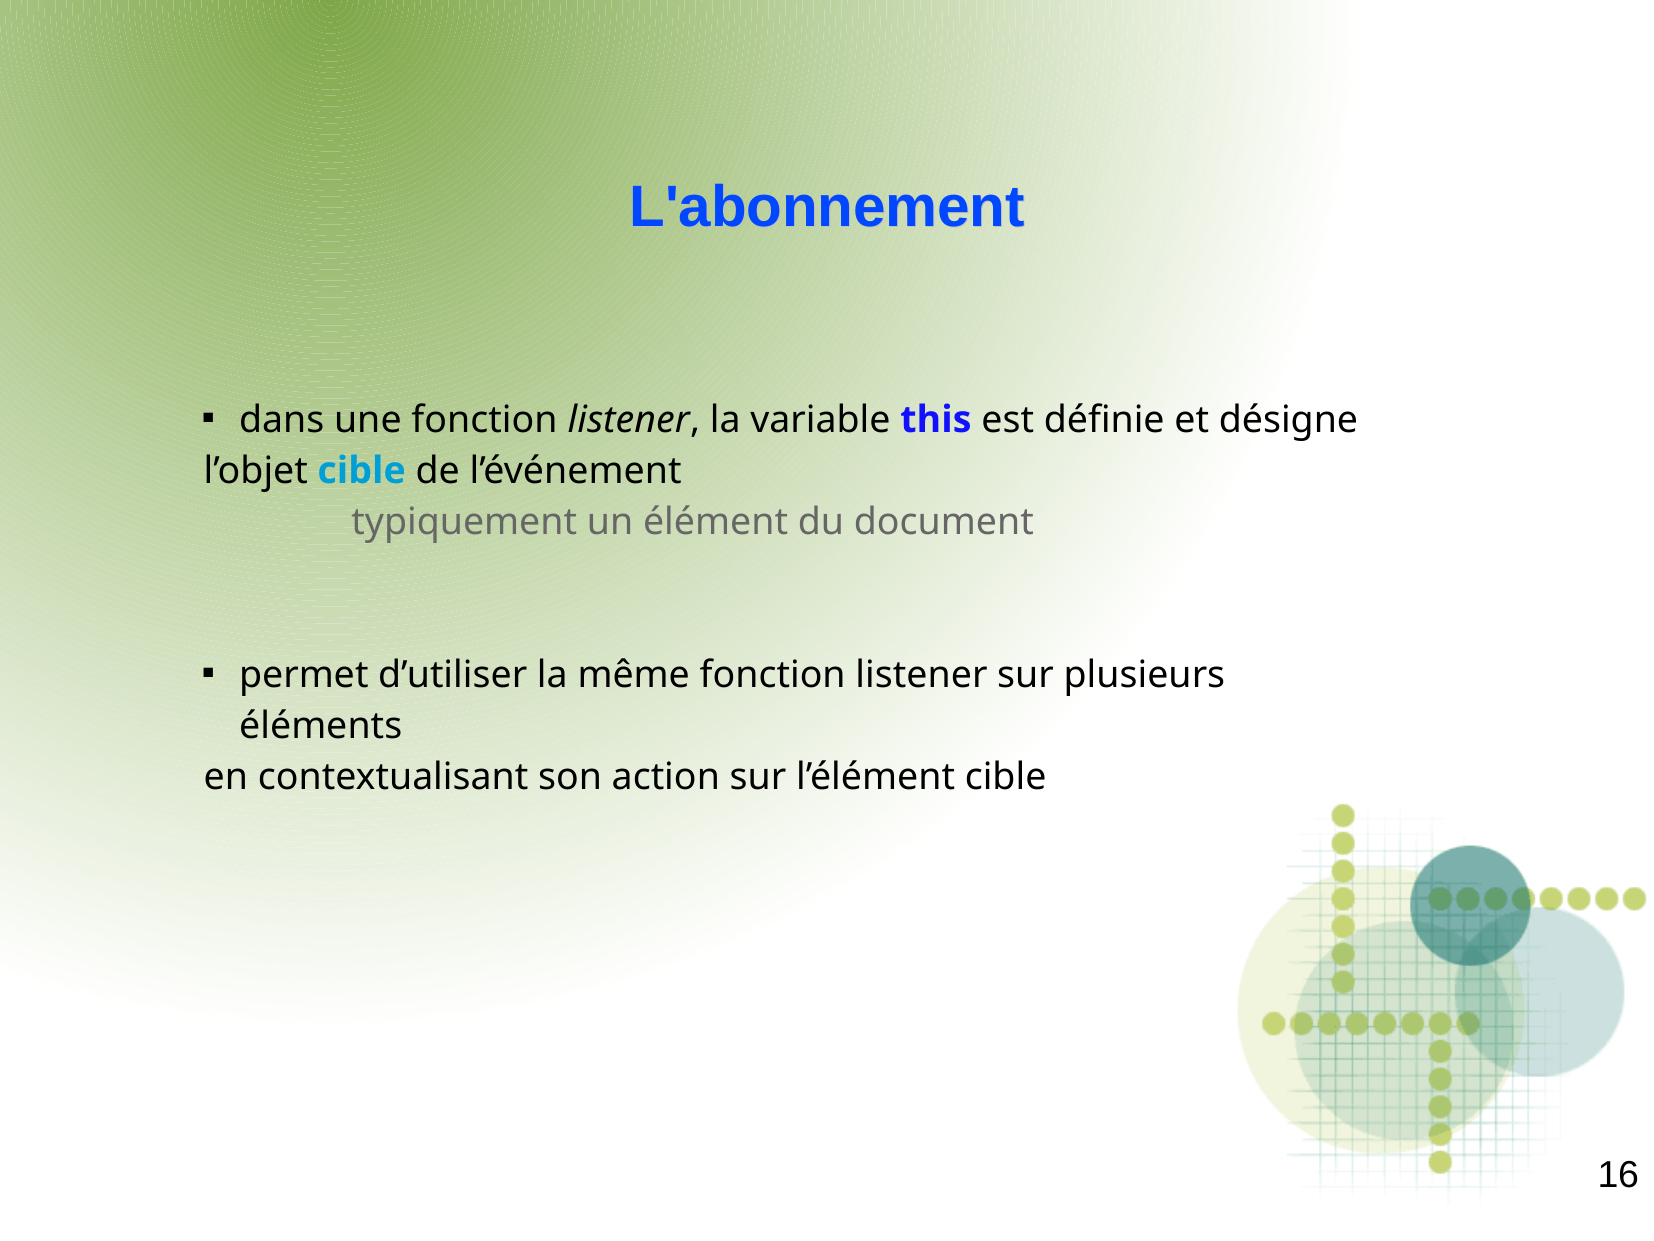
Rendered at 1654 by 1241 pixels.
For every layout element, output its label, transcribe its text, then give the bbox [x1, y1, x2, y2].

text_box <numéro> [1582, 1145, 1654, 1217]
title L'abonnement [121, 102, 1534, 310]
picture [1224, 792, 1654, 1211]
text_box dans une fonction listener, la variable this est définie et désigne l’objet cible de l’événement typiquement un élément du document permet d’utiliser la même fonction listener sur plusieurs éléments en contextualisant son action sur l’élément cible [188, 283, 1406, 1158]
